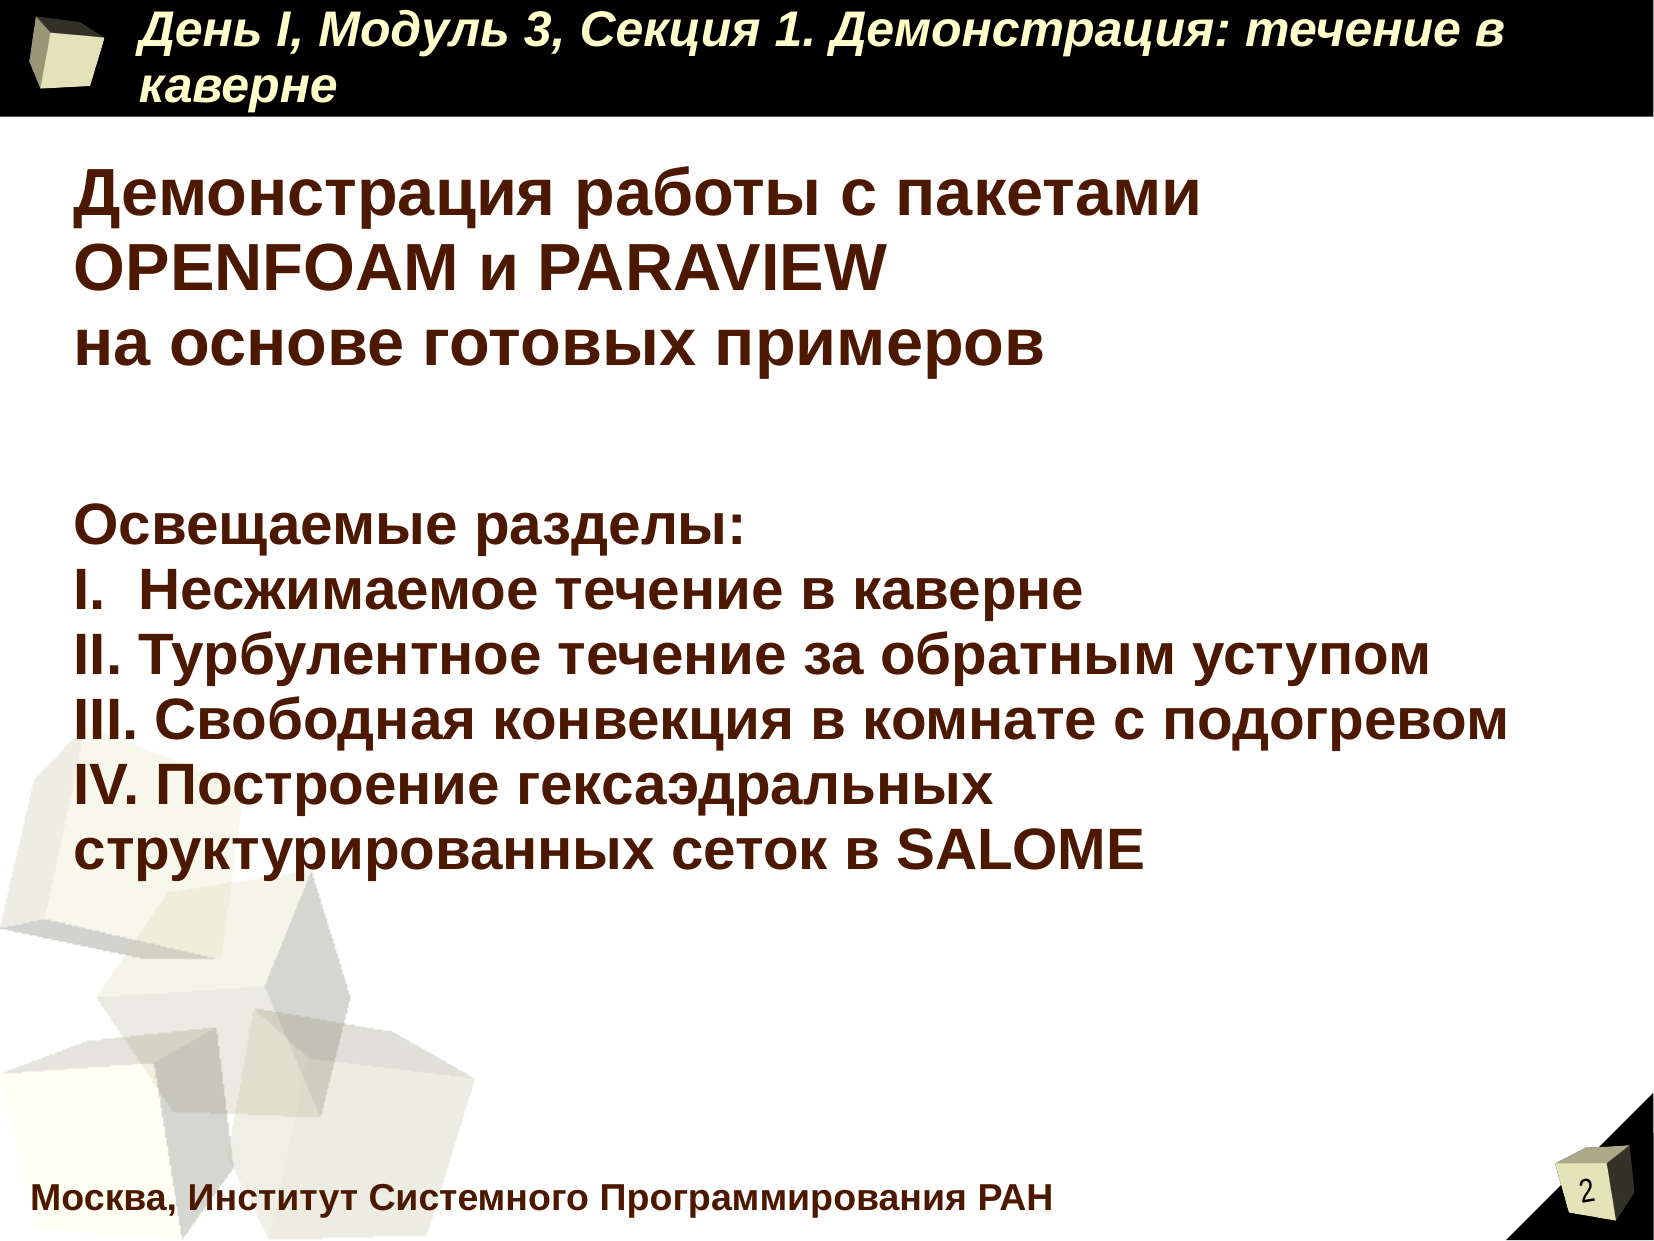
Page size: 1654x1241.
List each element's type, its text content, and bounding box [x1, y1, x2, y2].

picture [464, 1193, 472, 1198]
text_box Освещаемые разделы: I. Несжимаемое течение в каверне II. Турбулентное течение за обратным уступом III. Свободная конвекция в комнате с подогревом IV. Построение гексаэдральных структурированных сеток в SALOME [59, 484, 1536, 890]
text_box Демонстрация работы с пакетами OPENFOAM и PARAVIEW на основе готовых примеров [59, 147, 1536, 387]
picture [0, 726, 477, 1241]
